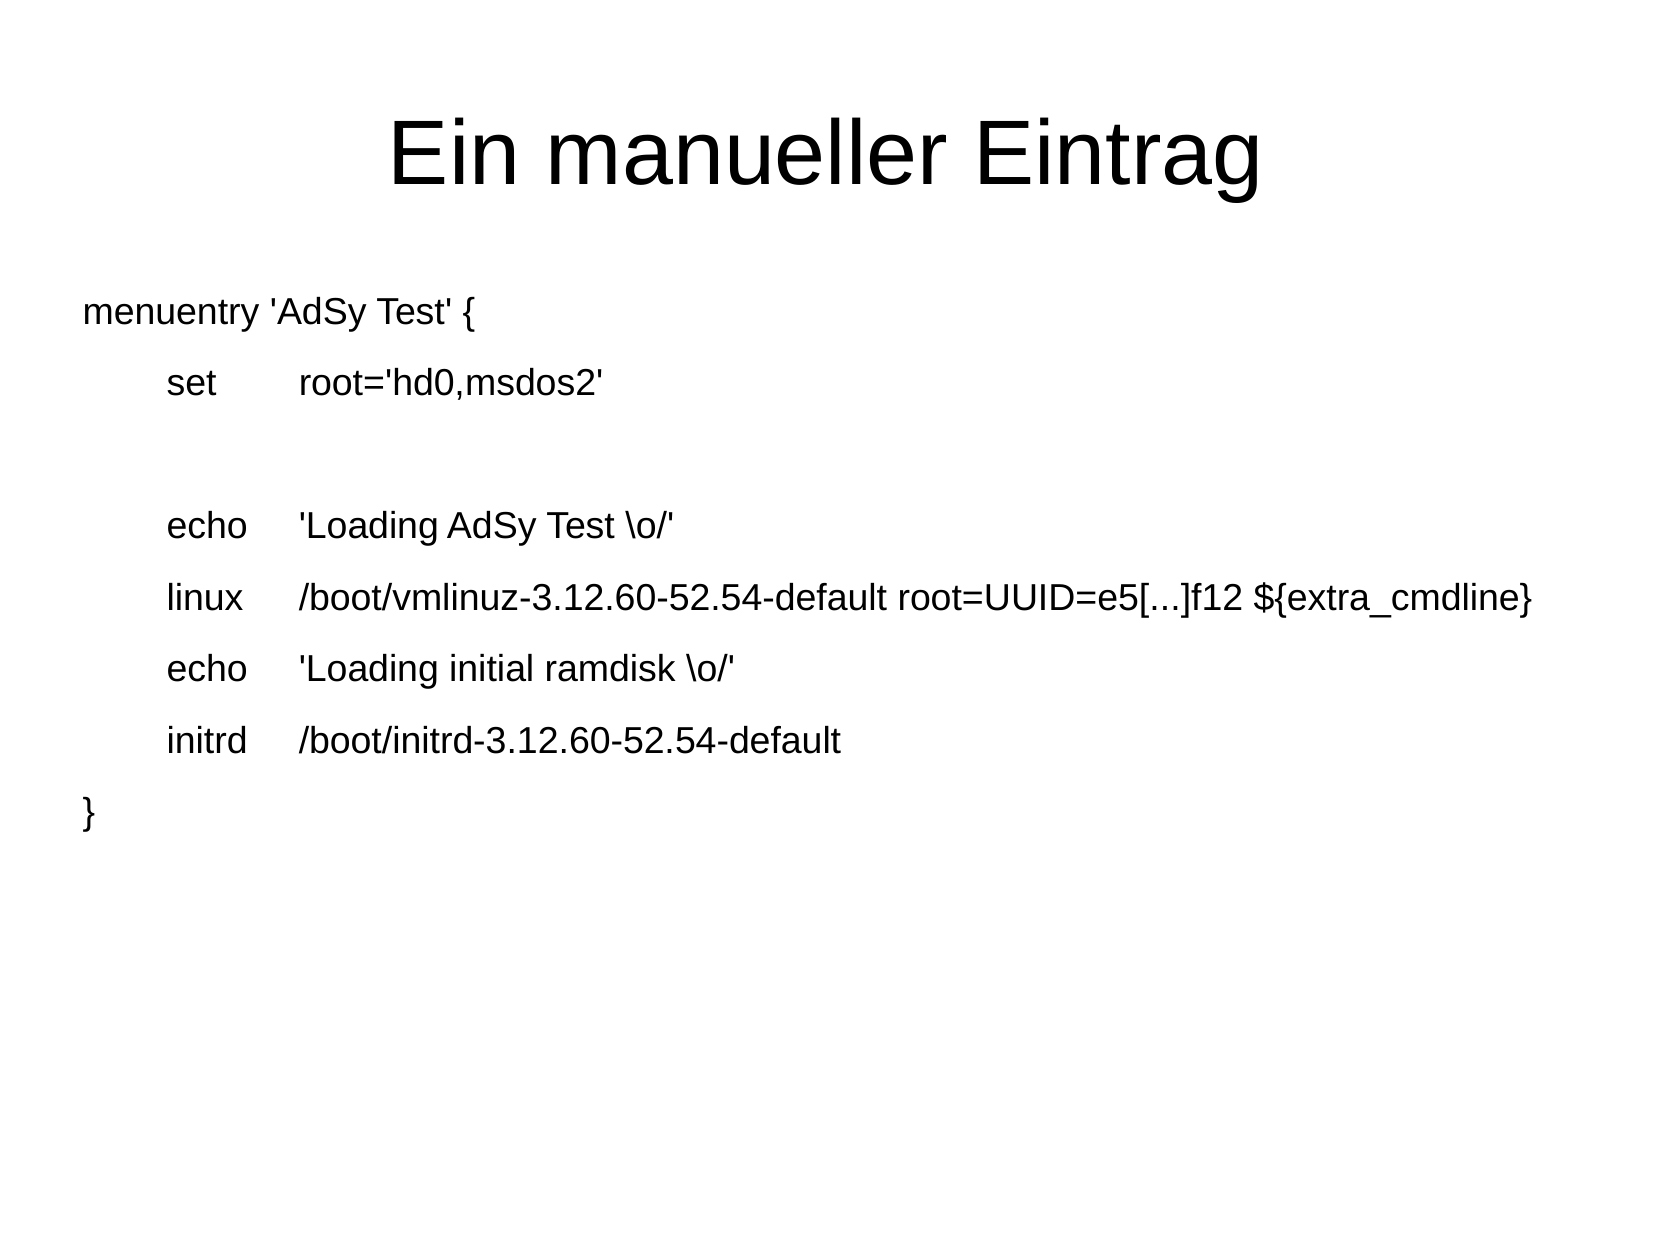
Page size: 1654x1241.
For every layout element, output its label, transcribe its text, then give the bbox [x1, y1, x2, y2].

list menuentry 'AdSy Test' { set root='hd0,msdos2' echo 'Loading AdSy Test \o/' linux /boot/vmlinuz-3.12.60-52.54-default root=UUID=e5[...]f12 ${extra_cmdline} echo 'Loading initial ramdisk \o/' initrd /boot/initrd-3.12.60-52.54-default } [82, 290, 1571, 1010]
title Ein manueller Eintrag [82, 49, 1571, 257]
